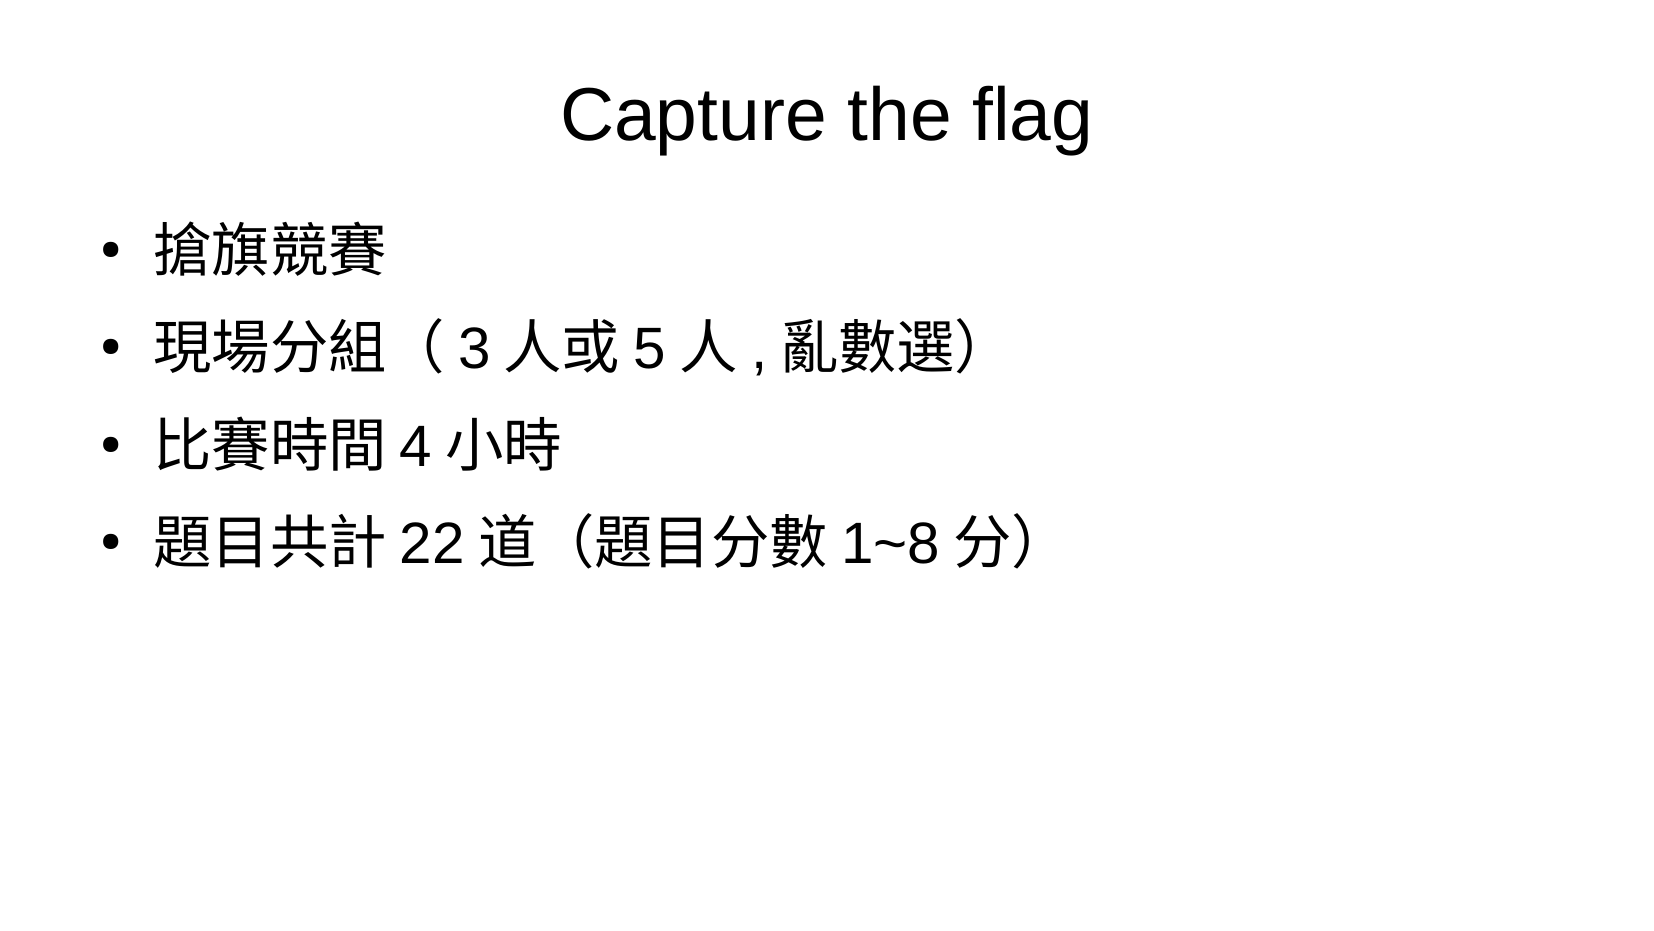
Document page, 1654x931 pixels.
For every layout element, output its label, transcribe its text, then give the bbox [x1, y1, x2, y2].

title Capture the flag [82, 37, 1571, 193]
list 搶旗競賽 現場分組（3人或5人,亂數選） 比賽時間4小時 題目共計22道（題目分數1~8分） [82, 217, 1571, 758]
